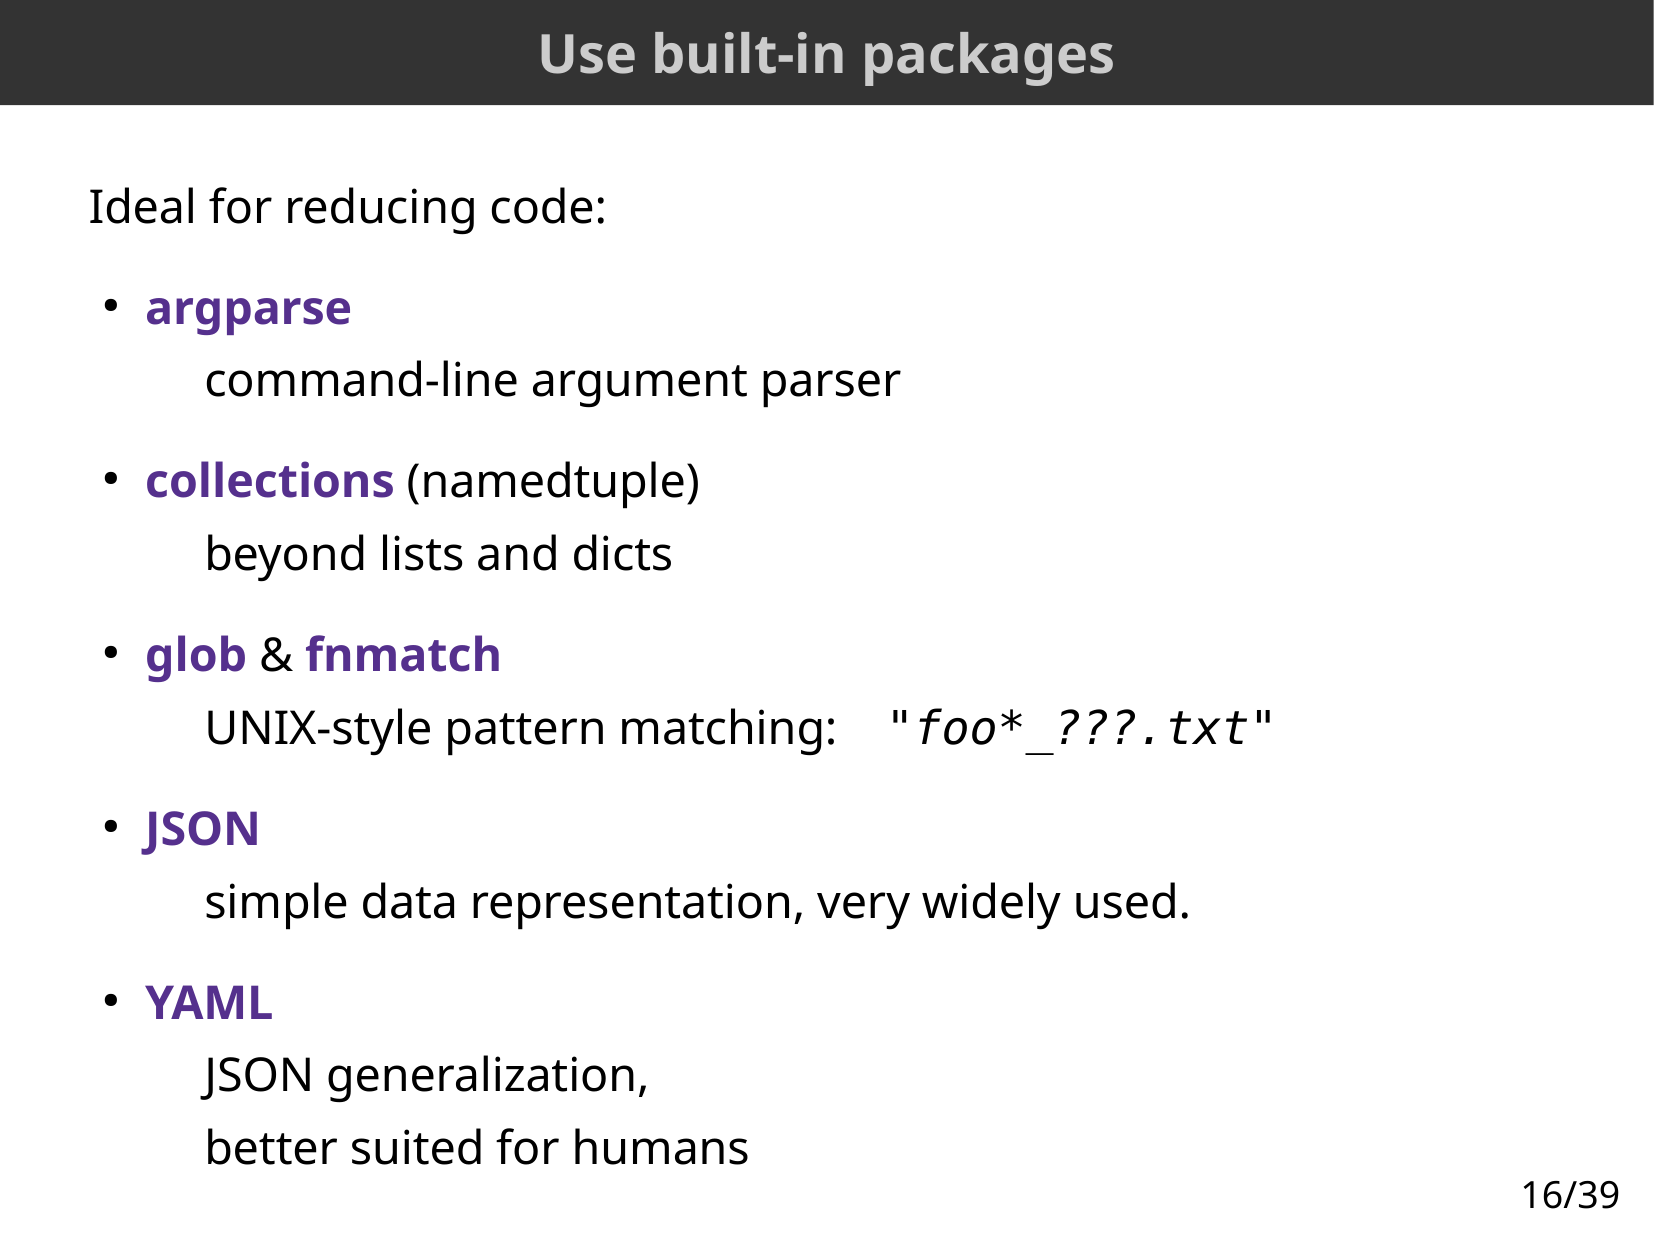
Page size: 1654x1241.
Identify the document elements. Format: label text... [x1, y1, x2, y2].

list Ideal for reducing code: argparse command-line argument parser collections (namedtuple) beyond lists and dicts glob & fnmatch UNIX-style pattern matching: "foo*_???.txt" JSON simple data representation, very widely used. YAML JSON generalization, better suited for humans [0, 105, 1654, 1241]
title Use built-in packages [0, 0, 1654, 105]
